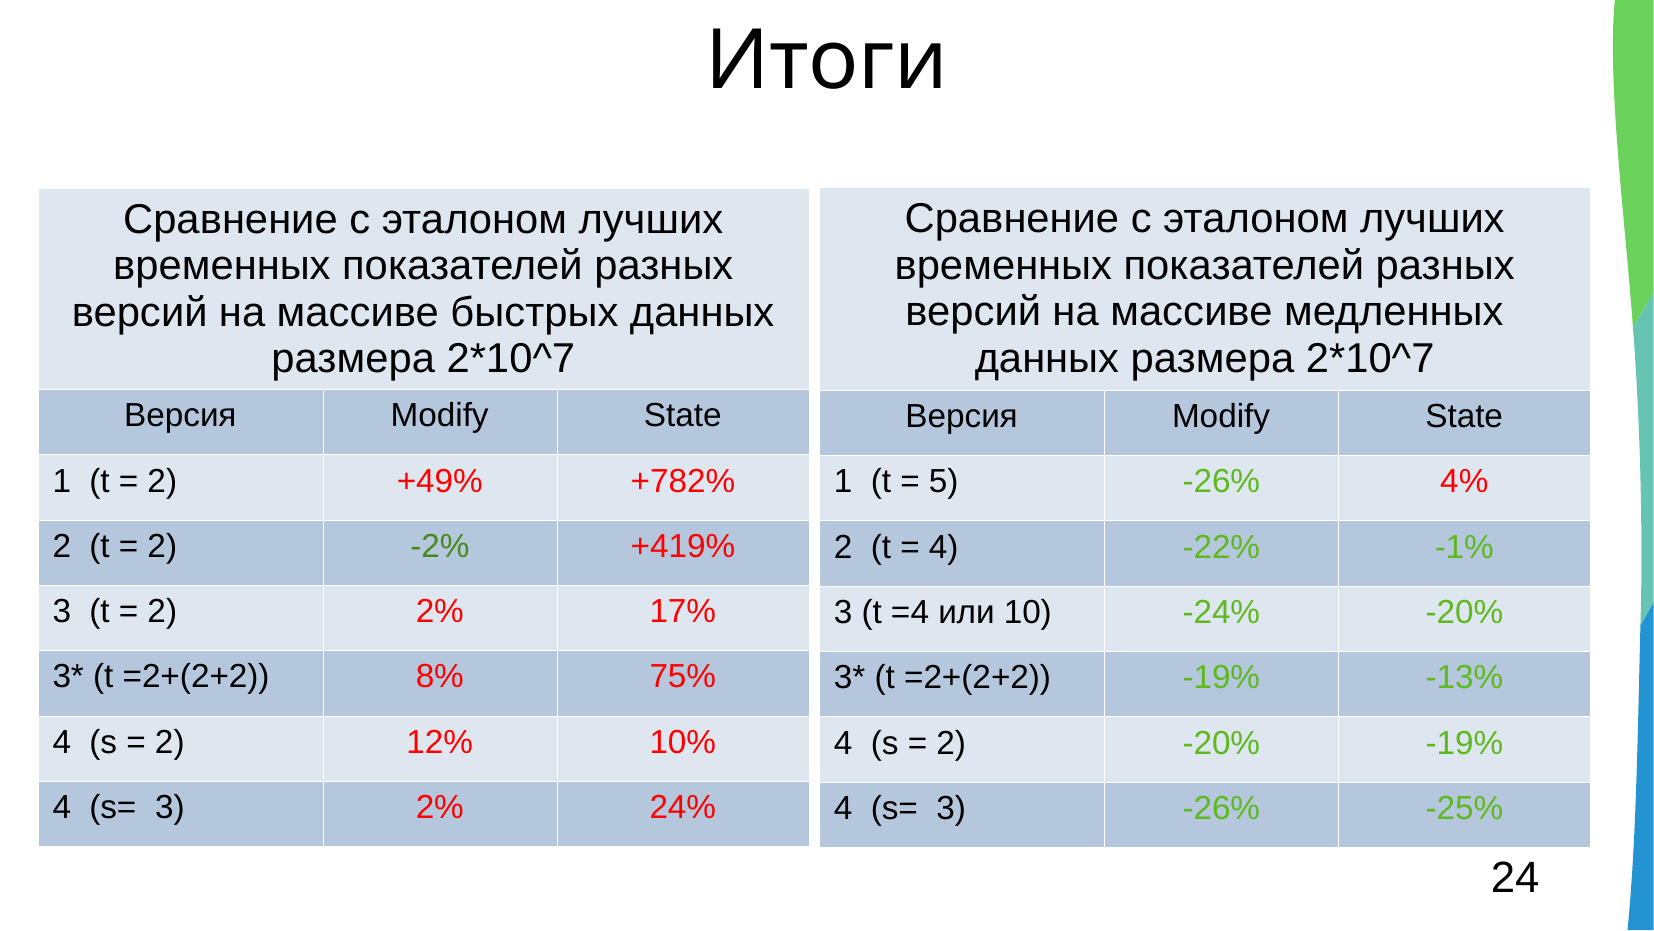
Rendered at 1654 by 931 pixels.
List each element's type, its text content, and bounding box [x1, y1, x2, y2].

table_cell -20% [1105, 717, 1338, 782]
table_cell Версия [820, 391, 1104, 455]
table_cell -20% [1339, 587, 1590, 651]
table_cell 2% [324, 782, 557, 846]
table_cell 75% [558, 651, 809, 716]
table_cell -13% [1339, 652, 1590, 716]
table_cell Modify [1105, 391, 1338, 455]
table_cell 3* (t =2+(2+2)) [39, 651, 323, 716]
table_cell 24% [558, 782, 809, 846]
table_cell +419% [558, 521, 809, 585]
table_cell 1 (t = 5) [820, 456, 1104, 520]
table_cell -24% [1105, 587, 1338, 651]
table_cell 4 (s= 3) [820, 783, 1104, 847]
table_cell -26% [1105, 456, 1338, 520]
table_cell -22% [1105, 521, 1338, 586]
table_cell 2% [324, 586, 557, 650]
table_cell 4% [1339, 456, 1590, 520]
table_cell 2 (t = 2) [39, 521, 323, 585]
table_cell +49% [324, 455, 557, 520]
table_cell 10% [558, 717, 809, 781]
table_cell 2 (t = 4) [820, 521, 1104, 586]
table_cell State [558, 390, 809, 454]
table_cell 8% [324, 651, 557, 716]
table_cell -25% [1339, 783, 1590, 847]
table_cell State [1339, 391, 1590, 455]
title Итоги [0, 0, 1654, 114]
table_cell 4 (s = 2) [820, 717, 1104, 782]
table_cell 3 (t =4 или 10) [820, 587, 1104, 651]
table_cell 1 (t = 2) [39, 455, 323, 520]
table_cell -19% [1105, 652, 1338, 716]
table_cell 17% [558, 586, 809, 650]
text_box <number> [1476, 845, 1654, 916]
table_cell -26% [1105, 783, 1338, 847]
table_cell -1% [1339, 521, 1590, 586]
table_cell Версия [39, 390, 323, 454]
table_cell +782% [558, 455, 809, 520]
table_cell -19% [1339, 717, 1590, 782]
table_cell 3* (t =2+(2+2)) [820, 652, 1104, 716]
table_header Сравнение с эталоном лучших временных показателей разных версий на массиве быстрых данных размера 2*10^7 [39, 189, 809, 389]
table_cell 3 (t = 2) [39, 586, 323, 650]
table_cell 4 (s = 2) [39, 717, 323, 781]
table_cell Modify [324, 390, 557, 454]
table_cell 4 (s= 3) [39, 782, 323, 846]
table_cell -2% [324, 521, 557, 585]
table_cell 12% [324, 717, 557, 781]
table_header Сравнение с эталоном лучших временных показателей разных версий на массиве медленных данных размера 2*10^7 [820, 188, 1590, 390]
